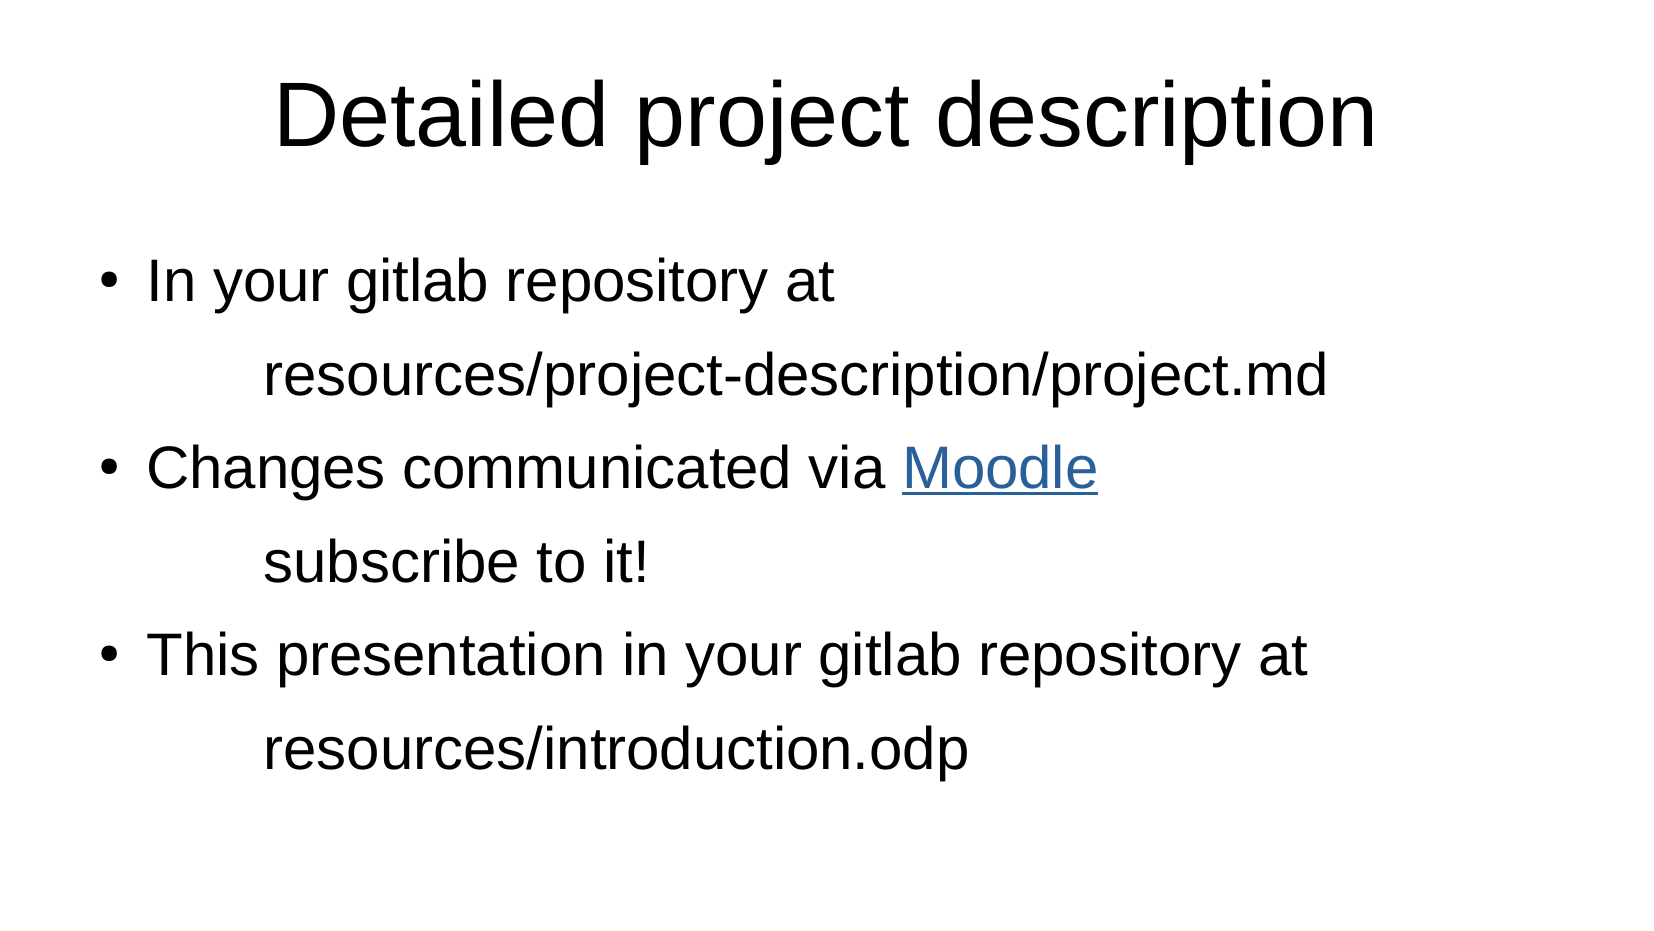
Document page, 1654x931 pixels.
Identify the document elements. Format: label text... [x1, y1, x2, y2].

list In your gitlab repository at resources/project-description/project.md Changes communicated via Moodle subscribe to it! This presentation in your gitlab repository at resources/introduction.odp [82, 247, 1571, 787]
title Detailed project description [82, 37, 1571, 193]
